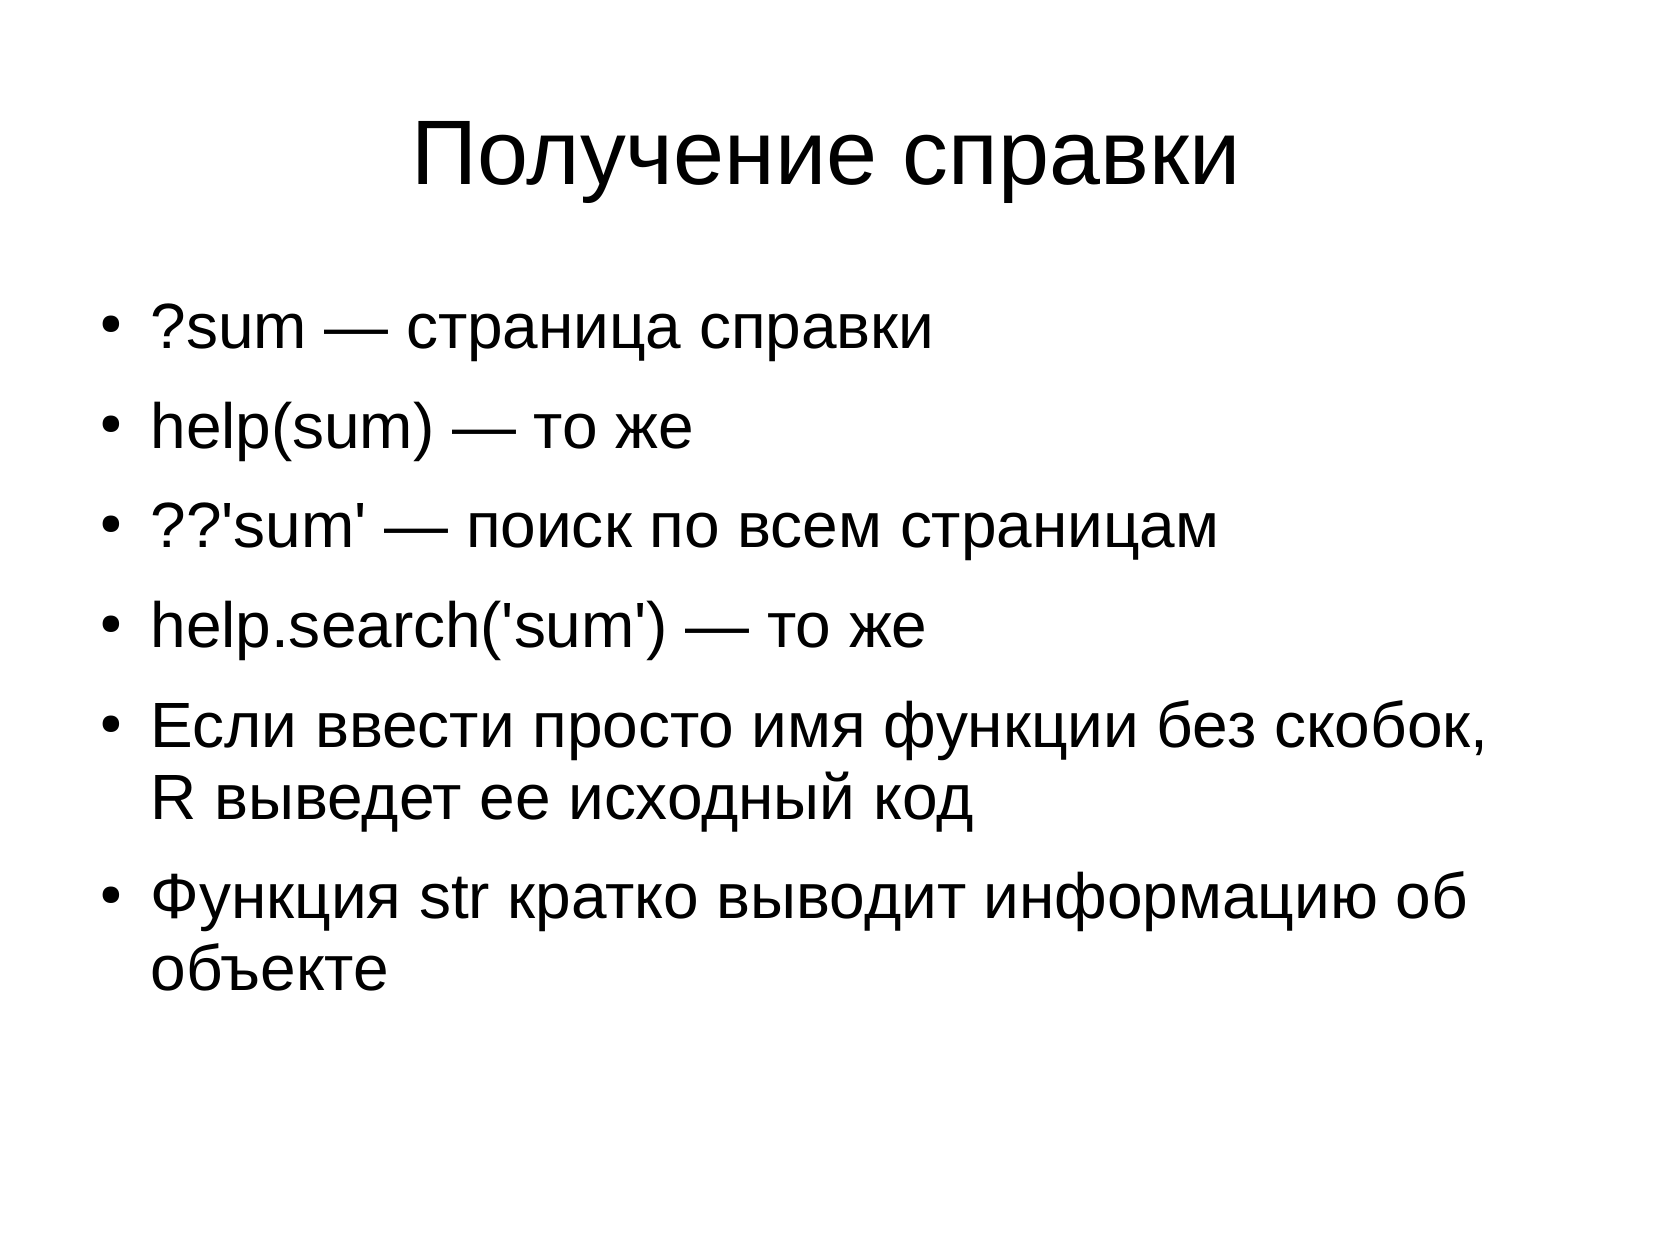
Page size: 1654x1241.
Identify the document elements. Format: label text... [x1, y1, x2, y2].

title Получение справки [82, 49, 1571, 257]
list ?sum — страница справки help(sum) — то же ??'sum' — поиск по всем страницам help.search('sum') — то же Если ввести просто имя функции без скобок, R выведет ее исходный код Функция str кратко выводит информацию об объекте [82, 290, 1538, 1010]
